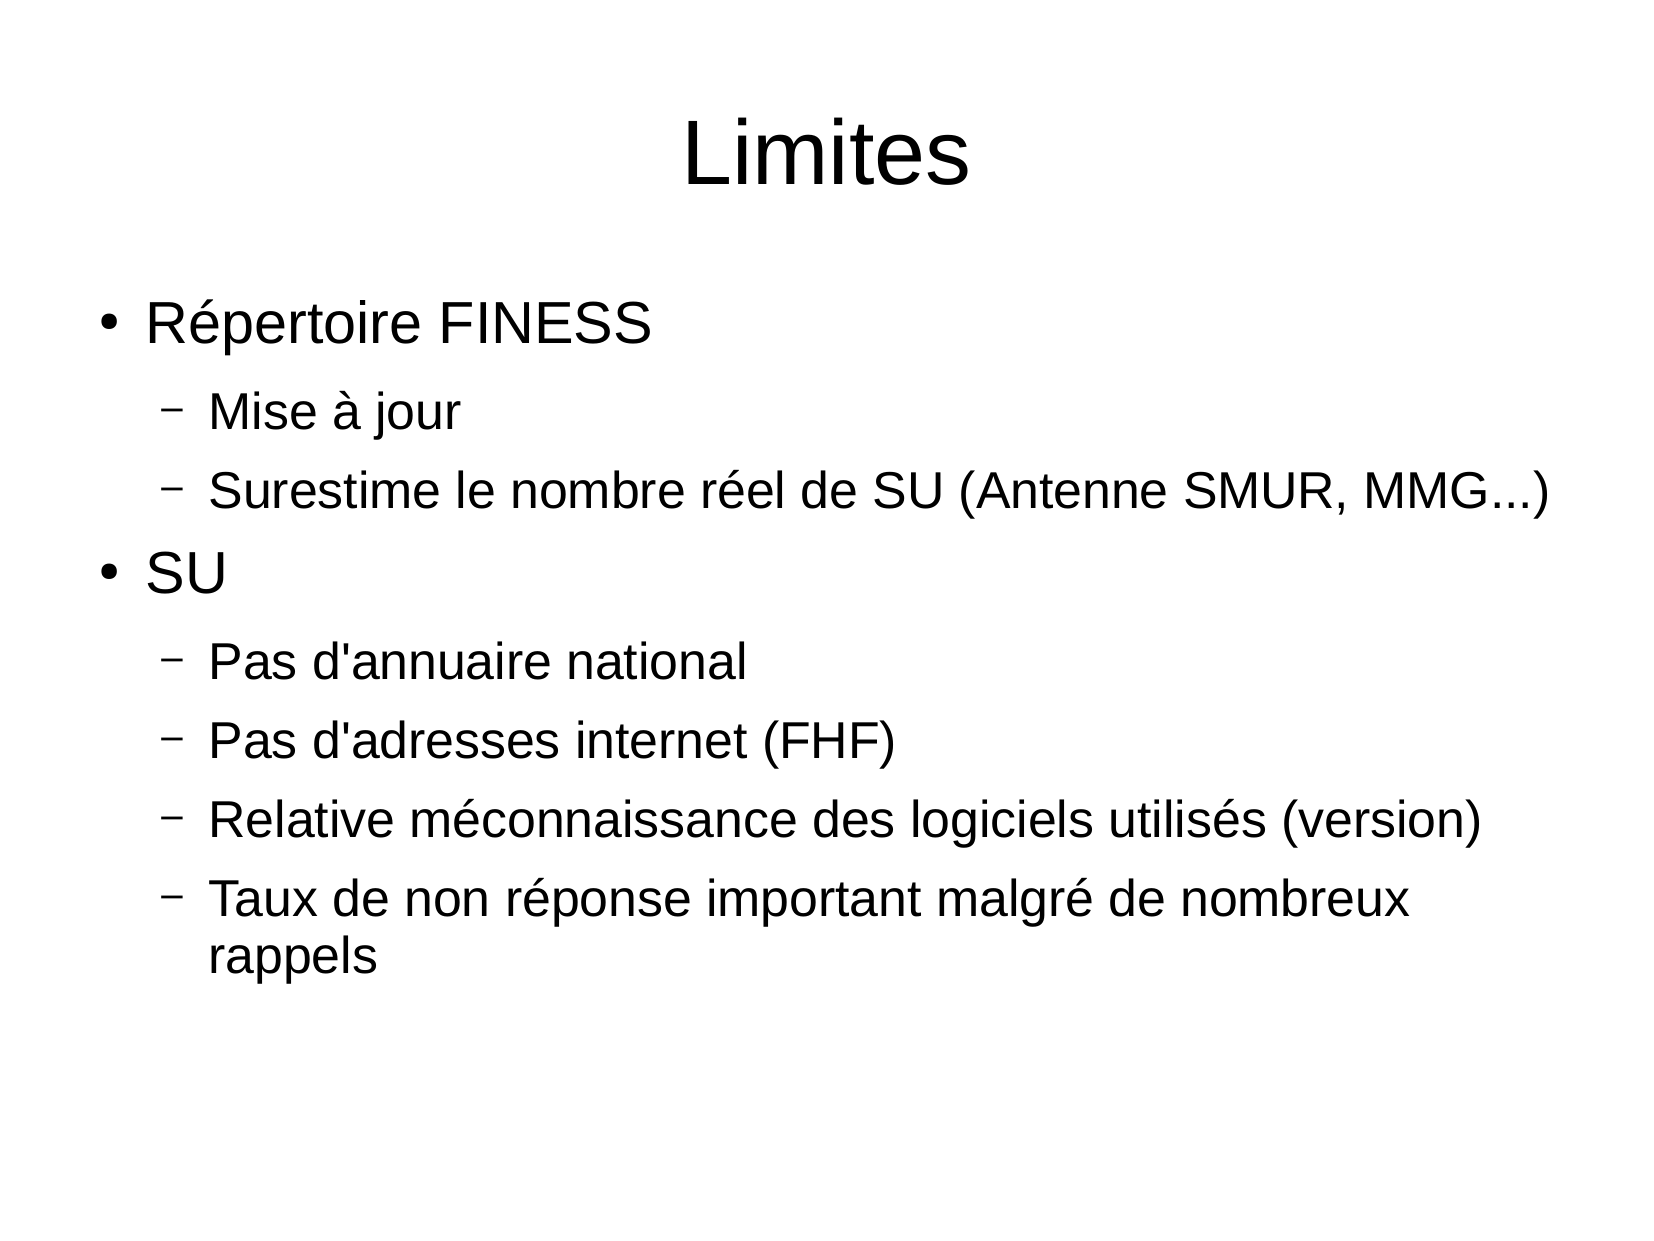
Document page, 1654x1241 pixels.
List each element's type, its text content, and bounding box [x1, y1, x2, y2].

list Répertoire FINESS Mise à jour Surestime le nombre réel de SU (Antenne SMUR, MMG...) SU Pas d'annuaire national Pas d'adresses internet (FHF) Relative méconnaissance des logiciels utilisés (version) Taux de non réponse important malgré de nombreux rappels [82, 290, 1571, 1010]
title Limites [82, 49, 1571, 257]
